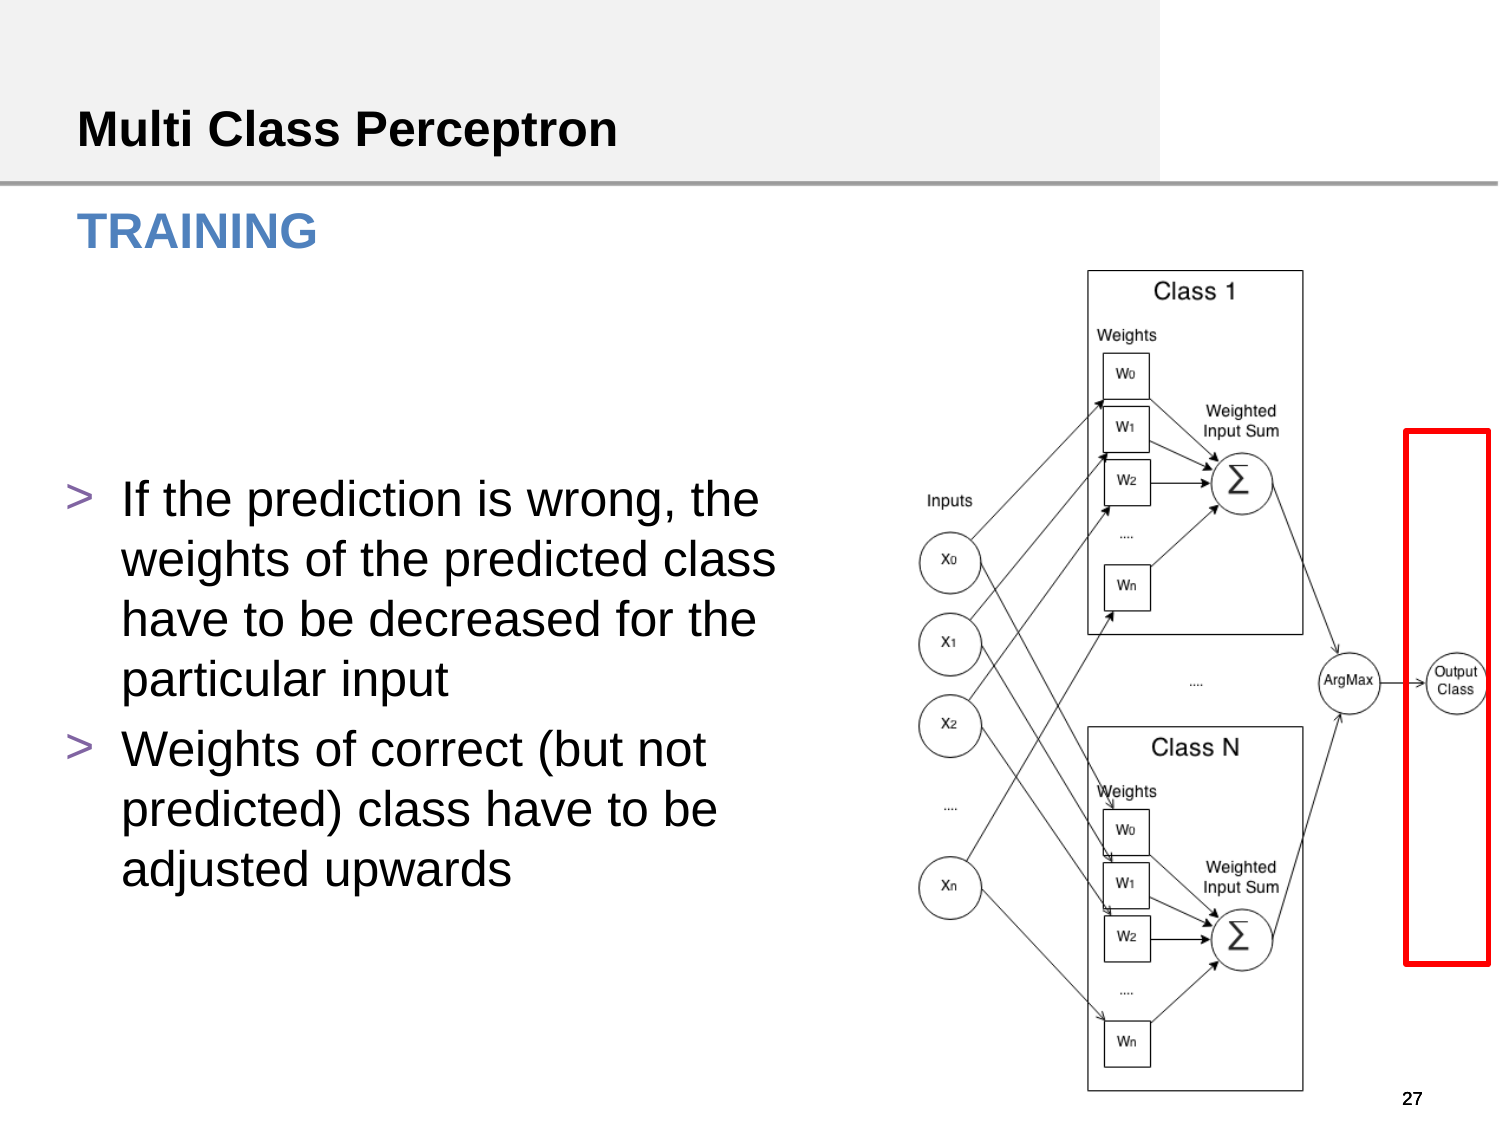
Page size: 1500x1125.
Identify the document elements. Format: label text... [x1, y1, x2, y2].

text_box If the prediction is wrong, the weights of the predicted class have to be decreased for the particular input Weights of correct (but not predicted) class have to be adjusted upwards [64, 326, 880, 1024]
list TRAINING [76, 200, 1424, 259]
list Multi Class Perceptron [76, 39, 1042, 157]
picture [915, 270, 1489, 1095]
picture [1409, 434, 1486, 961]
